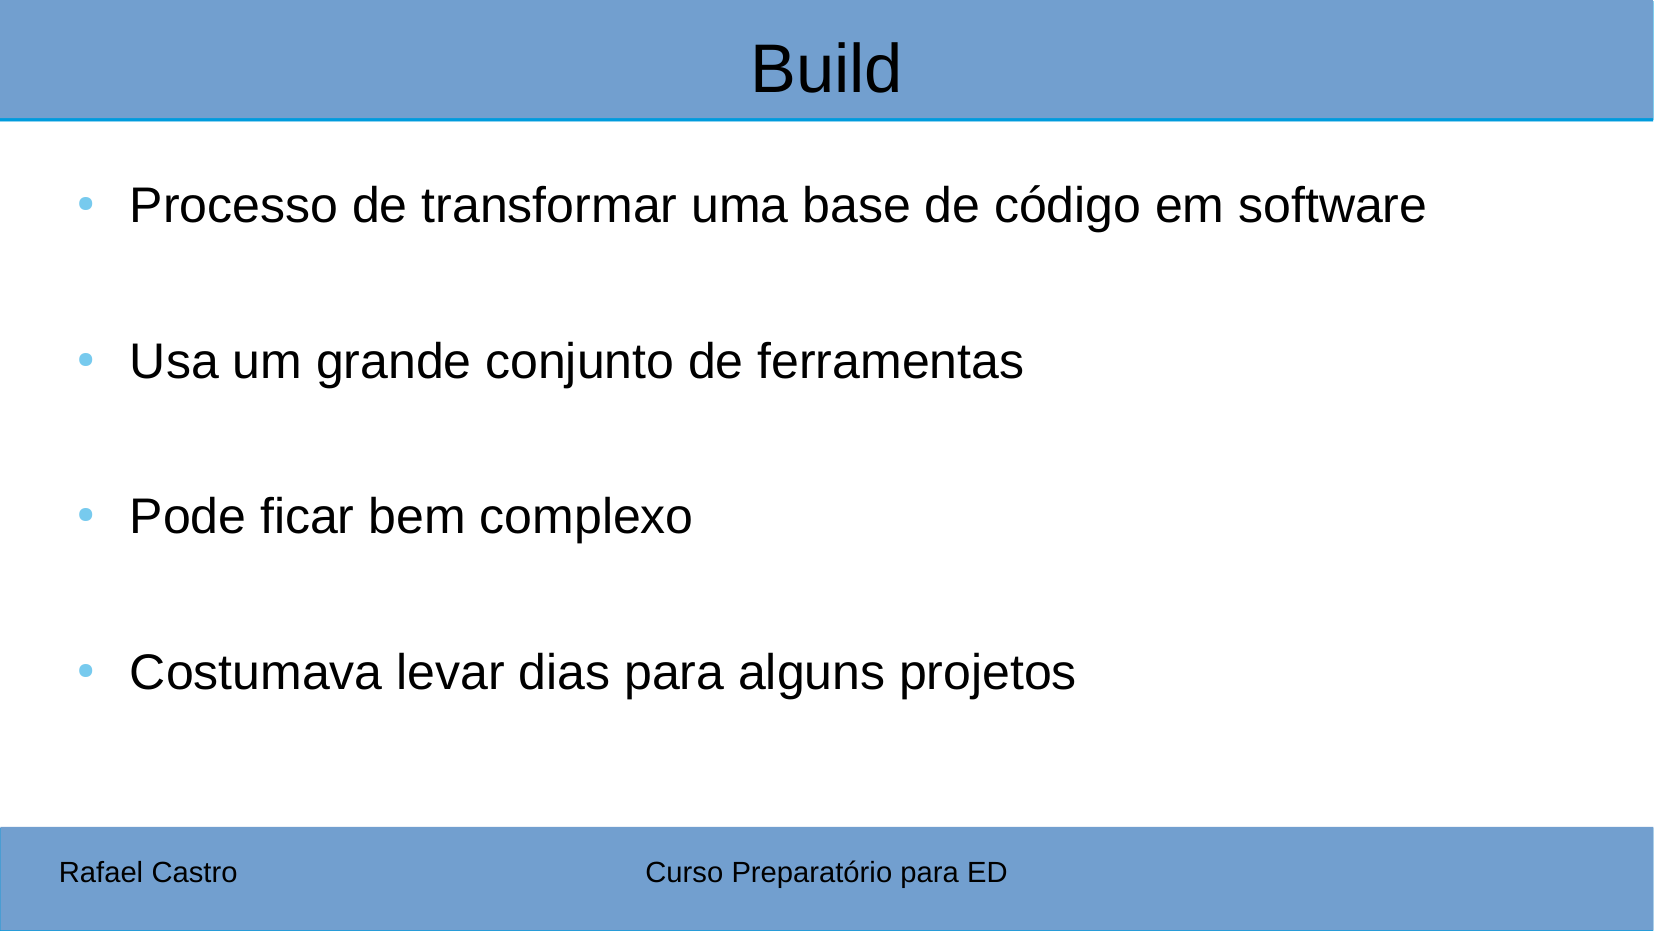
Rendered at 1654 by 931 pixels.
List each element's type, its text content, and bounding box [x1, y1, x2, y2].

title Build [59, 29, 1595, 108]
list Processo de transformar uma base de código em software Usa um grande conjunto de ferramentas Pode ficar bem complexo Costumava levar dias para alguns projetos [59, 177, 1595, 768]
